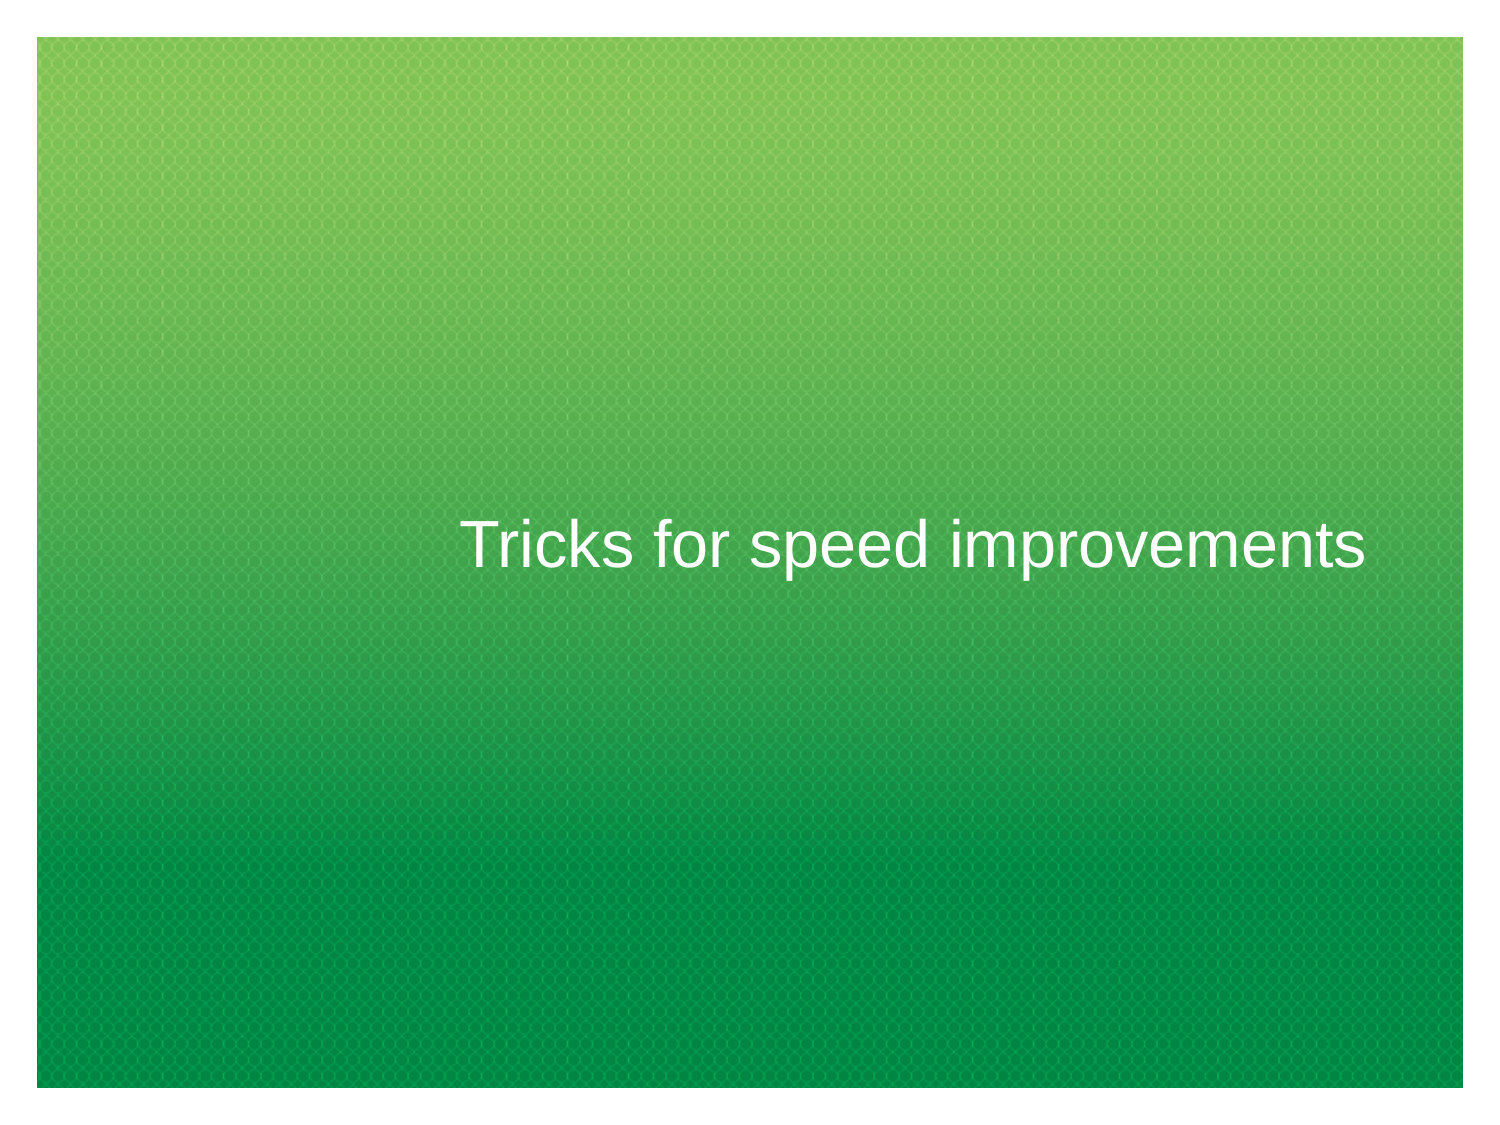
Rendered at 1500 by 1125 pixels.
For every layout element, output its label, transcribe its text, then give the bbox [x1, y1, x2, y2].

title Tricks for speed improvements [135, 450, 1369, 638]
picture [37, 37, 1463, 1088]
